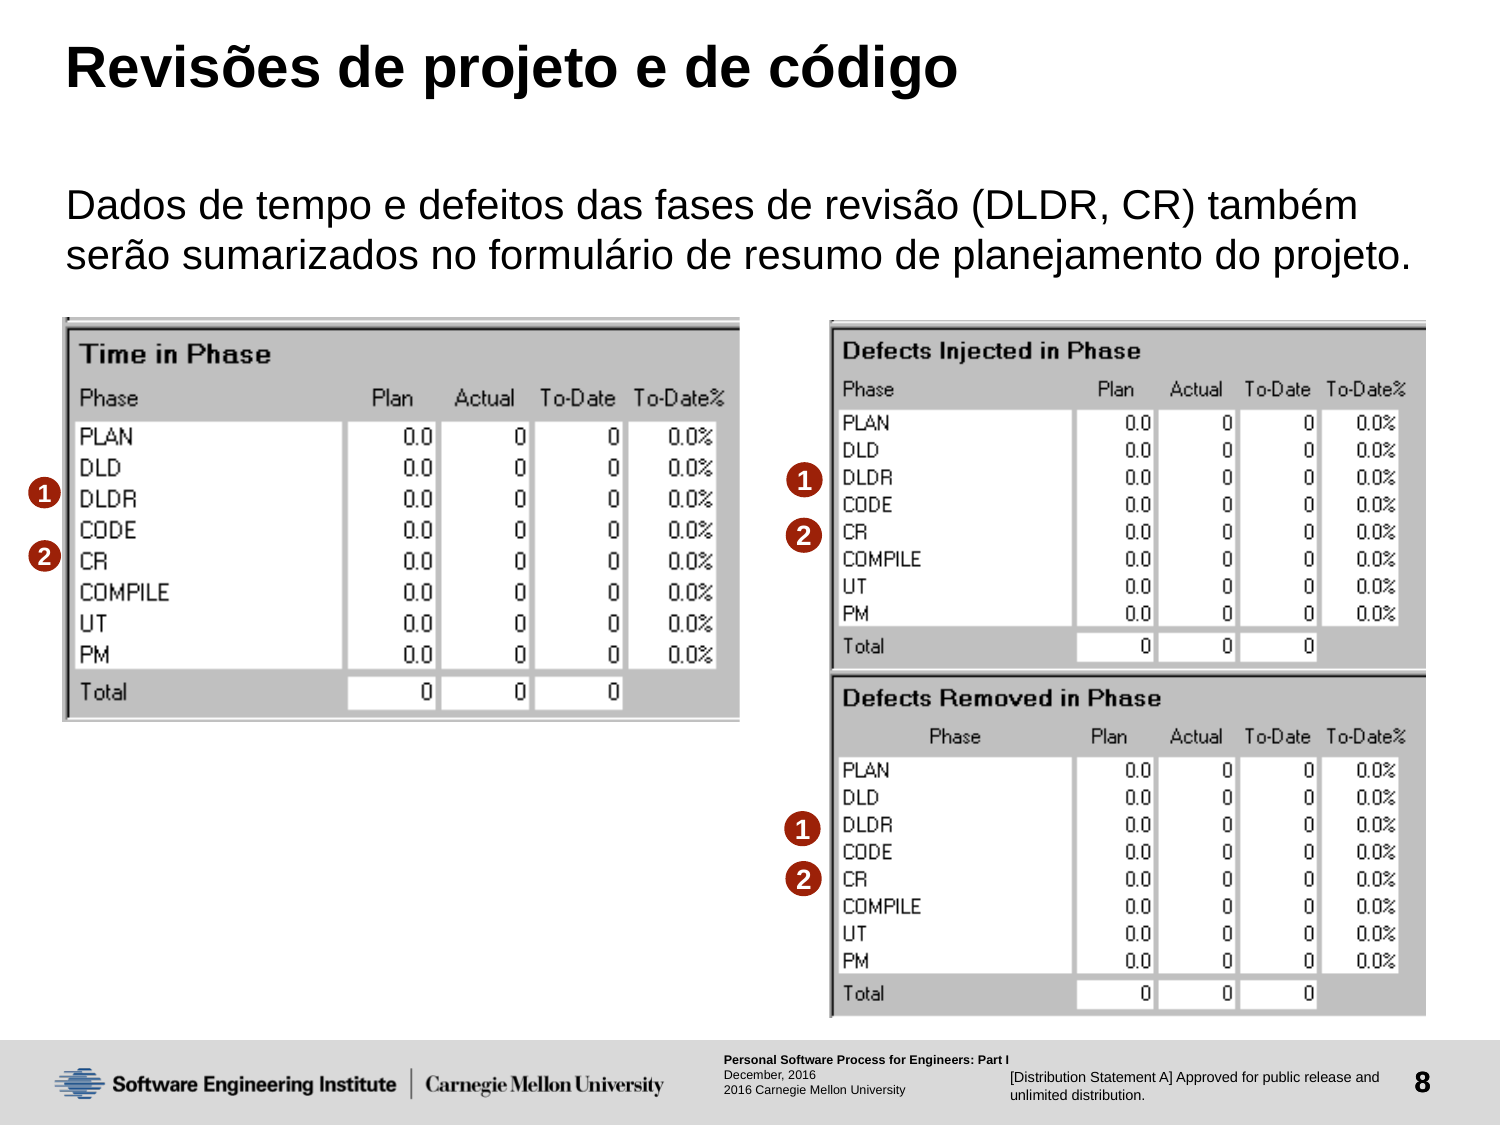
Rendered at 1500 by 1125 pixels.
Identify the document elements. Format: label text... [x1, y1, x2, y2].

picture [46, 1061, 673, 1104]
picture [28, 317, 740, 722]
list Dados de tempo e defeitos das fases de revisão (DLDR, CR) também serão sumarizados no formulário de resumo de planejamento do projeto. [65, 177, 1431, 1000]
picture [784, 320, 1426, 1018]
title Revisões de projeto e de código [65, 37, 1313, 148]
